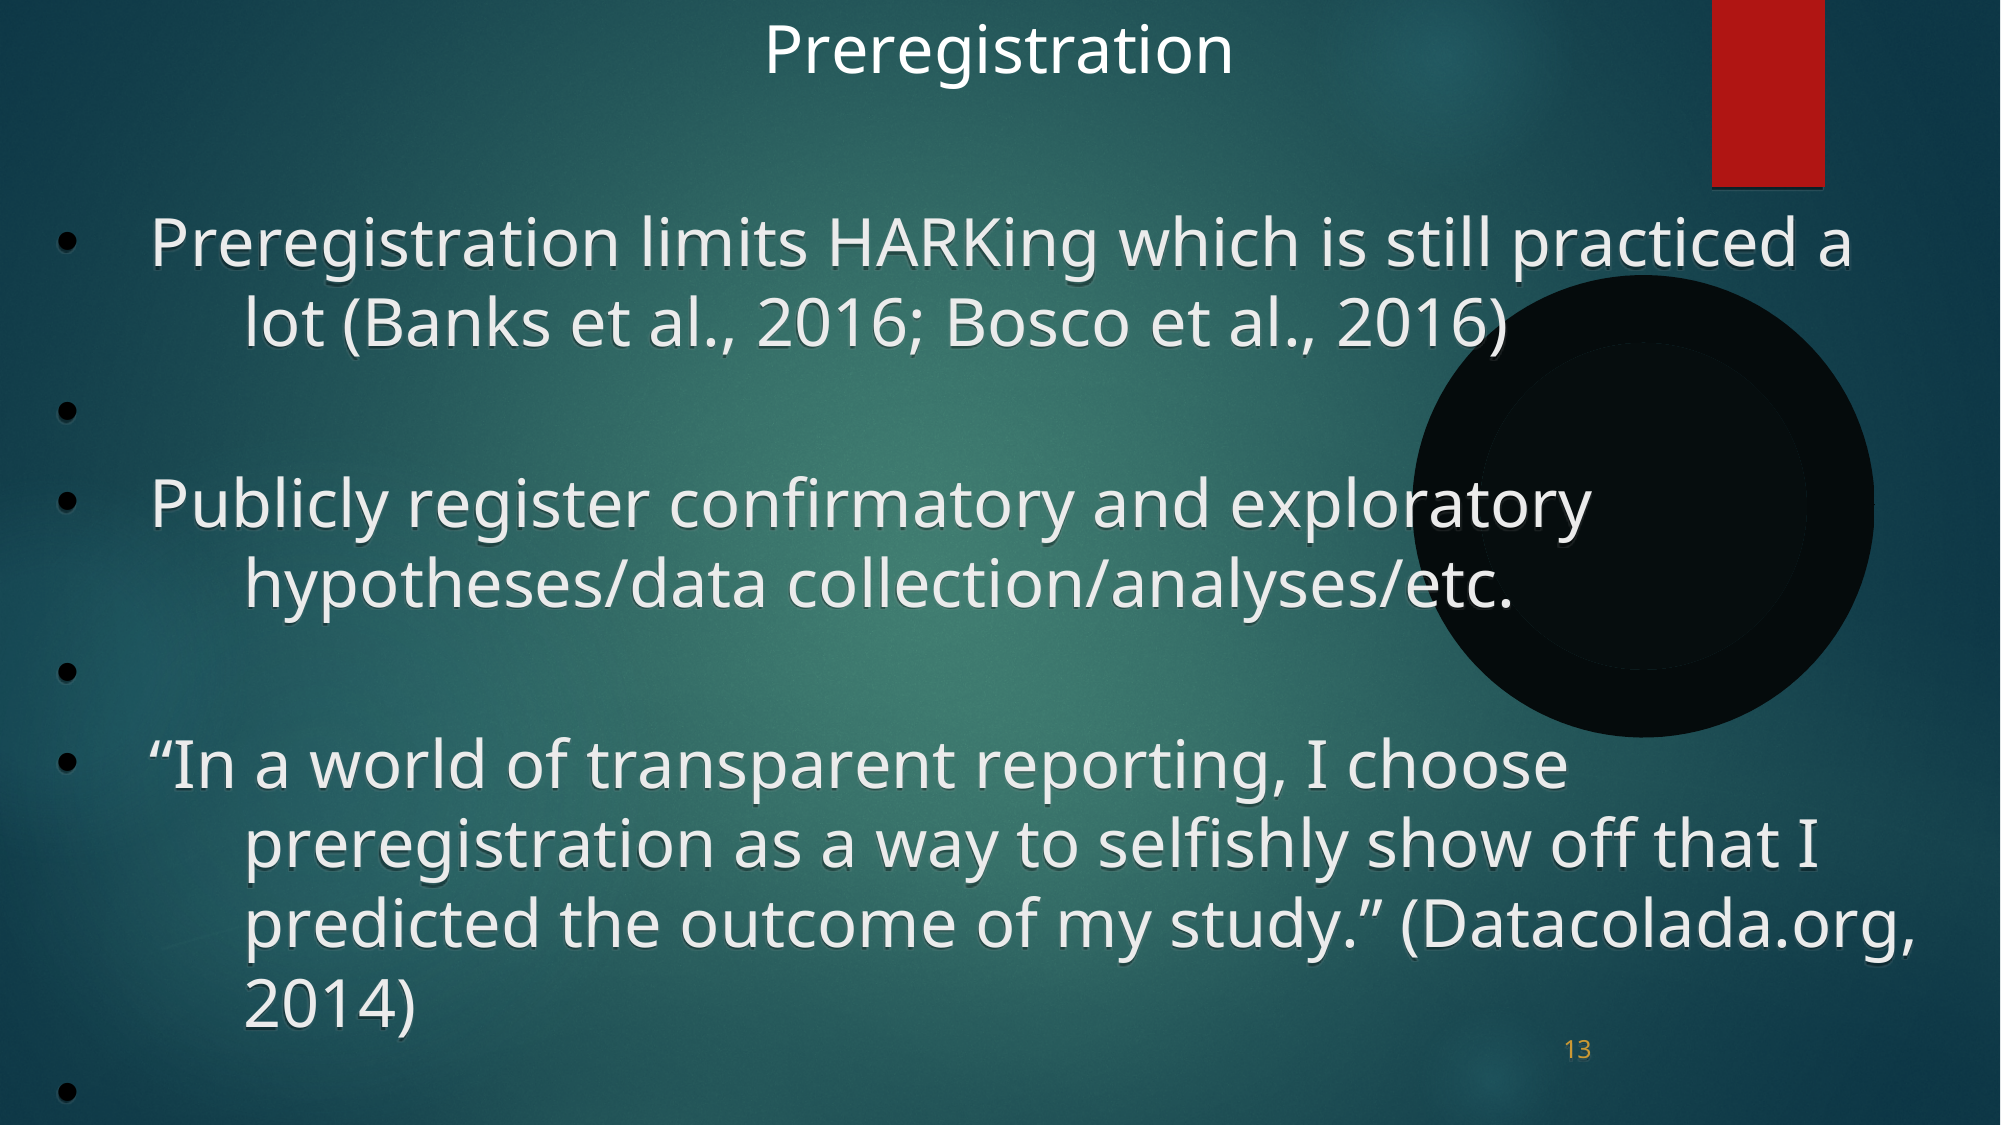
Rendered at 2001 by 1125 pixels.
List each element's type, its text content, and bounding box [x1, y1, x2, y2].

text_box Preregistration limits HARKing which is still practiced a lot (Banks et al., 2016; Bosco et al., 2016) Publicly register confirmatory and exploratory hypotheses/data collection/analyses/etc. “In a world of transparent reporting, I choose preregistration as a way to selfishly show off that I predicted the outcome of my study.” (Datacolada.org, 2014) [40, 192, 1964, 651]
title Preregistration [99, 0, 1900, 156]
text_box [301, 651, 1699, 1125]
